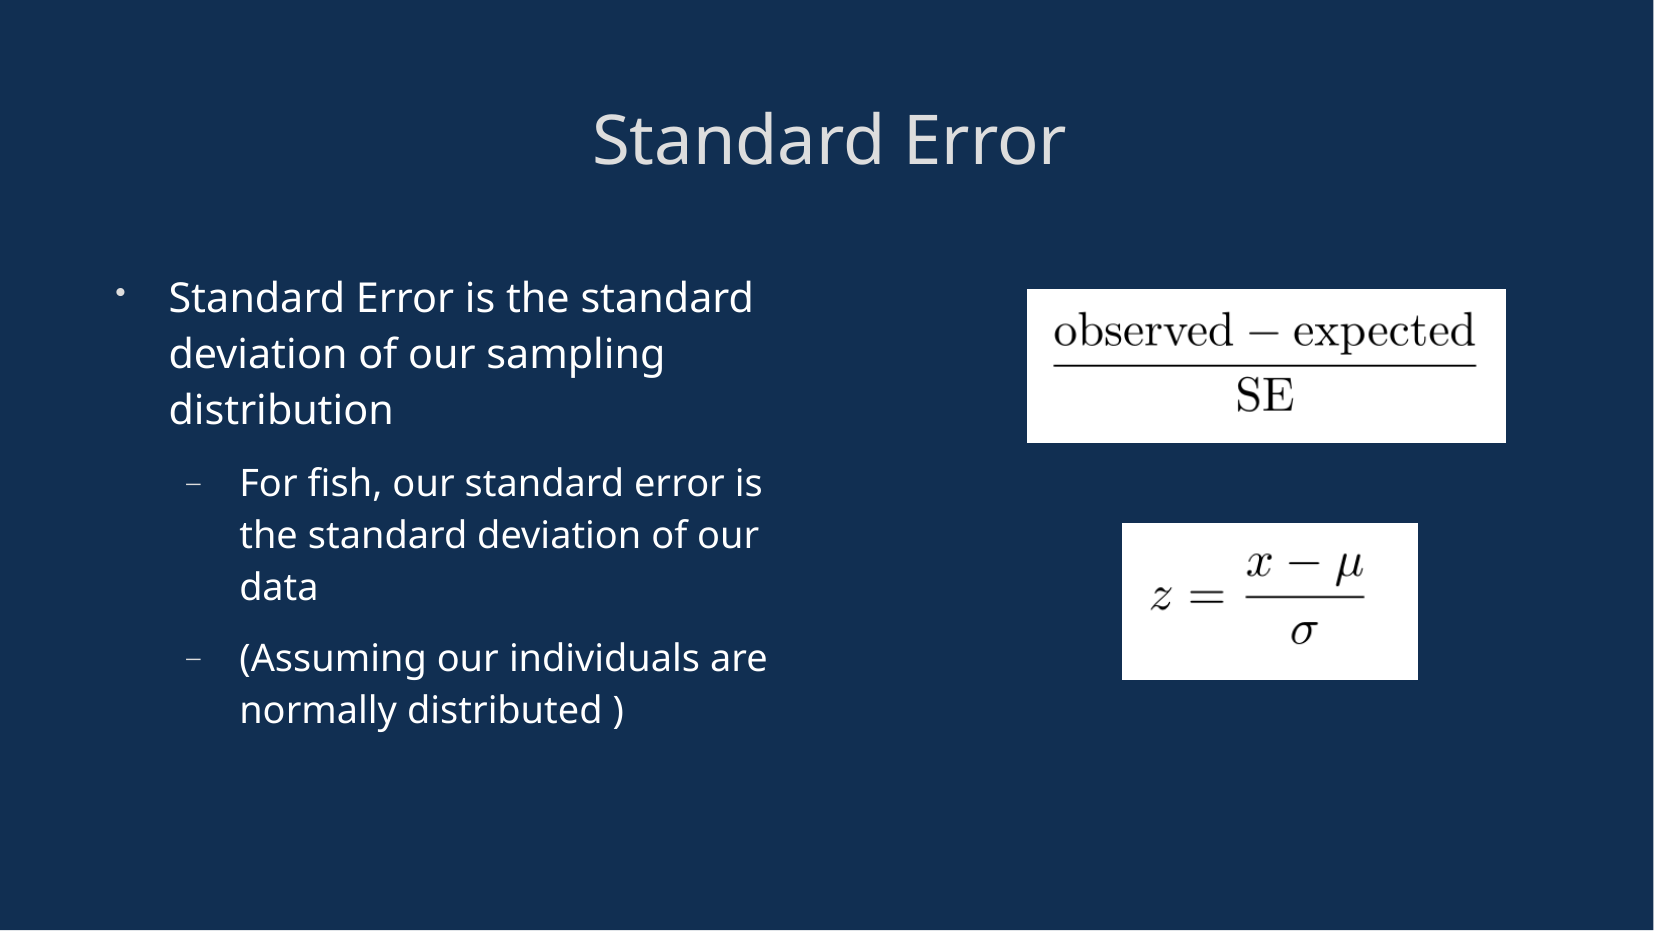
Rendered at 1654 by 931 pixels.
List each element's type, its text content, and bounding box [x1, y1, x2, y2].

list Standard Error is the standard deviation of our sampling distribution For fish, our standard error is the standard deviation of our data (Assuming our individuals are normally distributed ) [97, 268, 813, 806]
picture [1027, 289, 1506, 443]
picture [1122, 523, 1418, 680]
title Standard Error [97, 56, 1563, 220]
